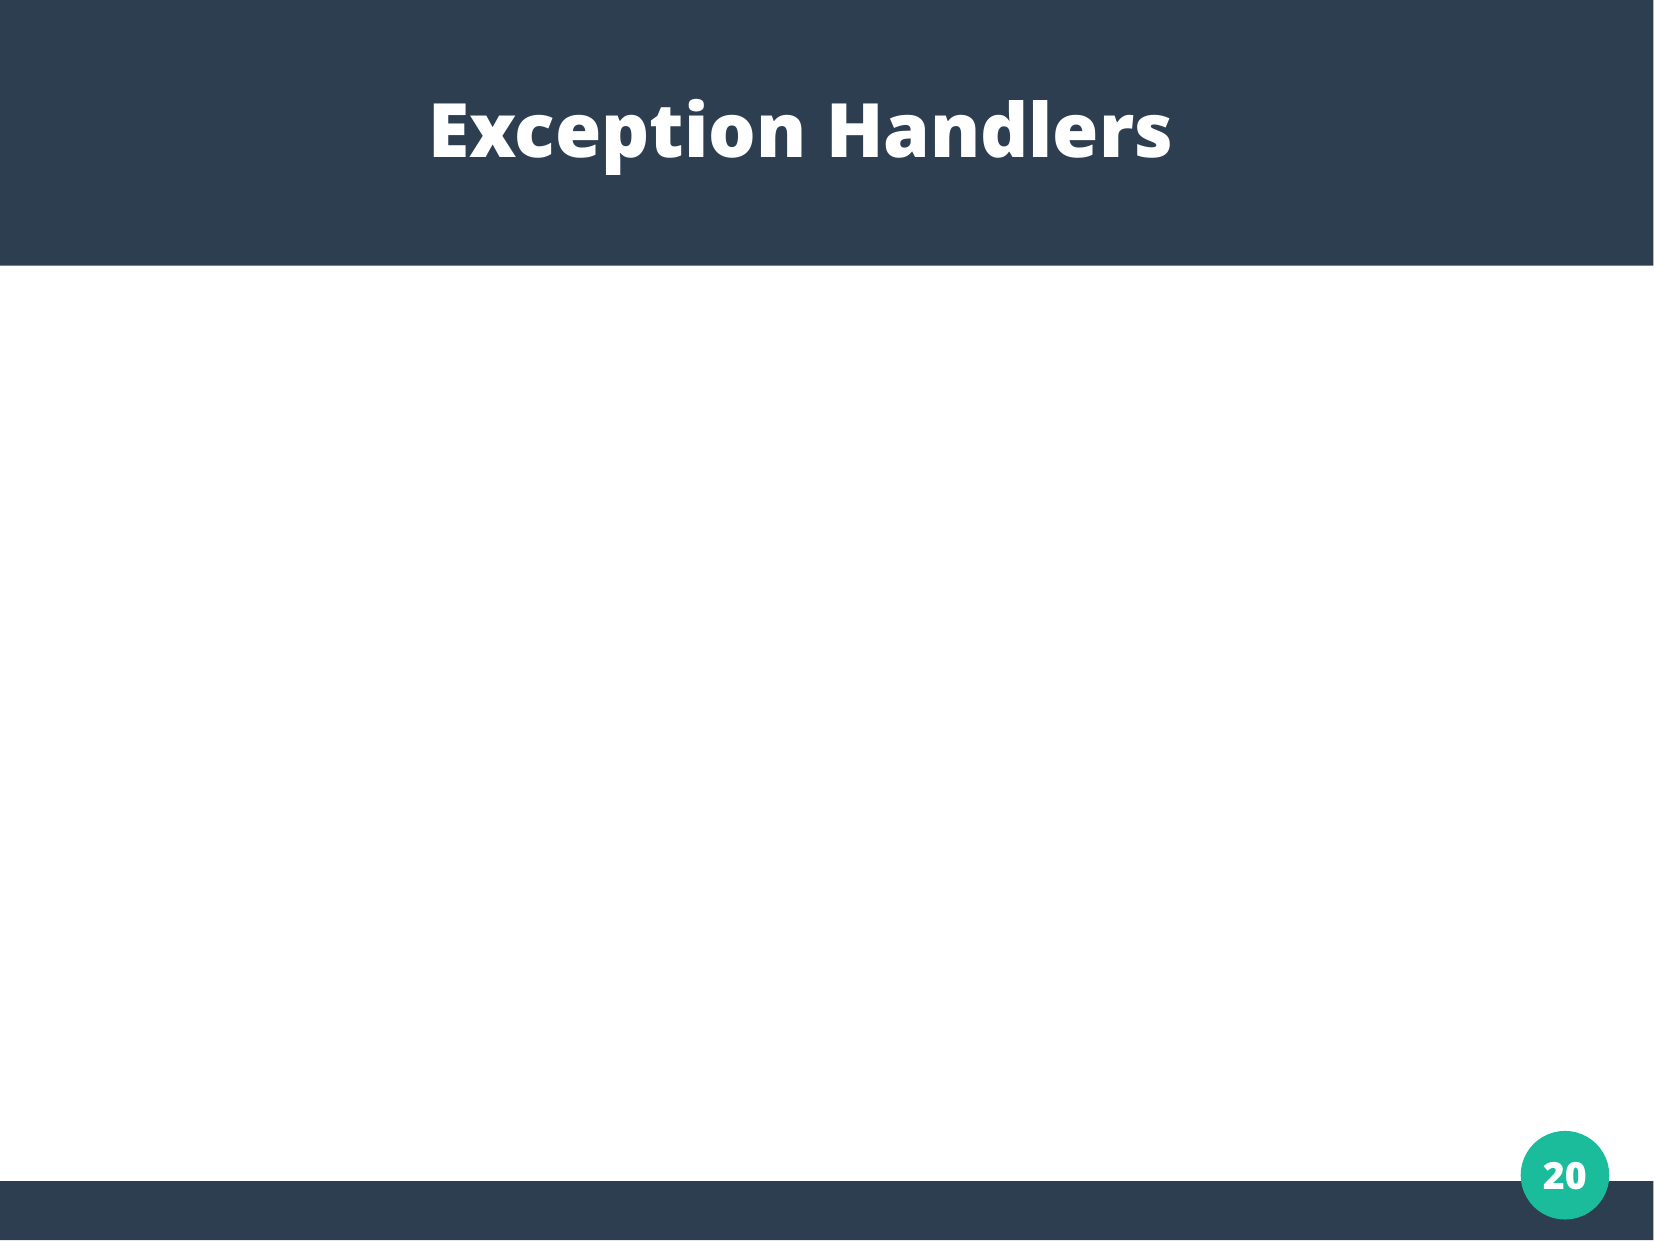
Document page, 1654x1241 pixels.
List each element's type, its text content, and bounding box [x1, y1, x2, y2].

title Exception Handlers [59, 49, 1595, 207]
